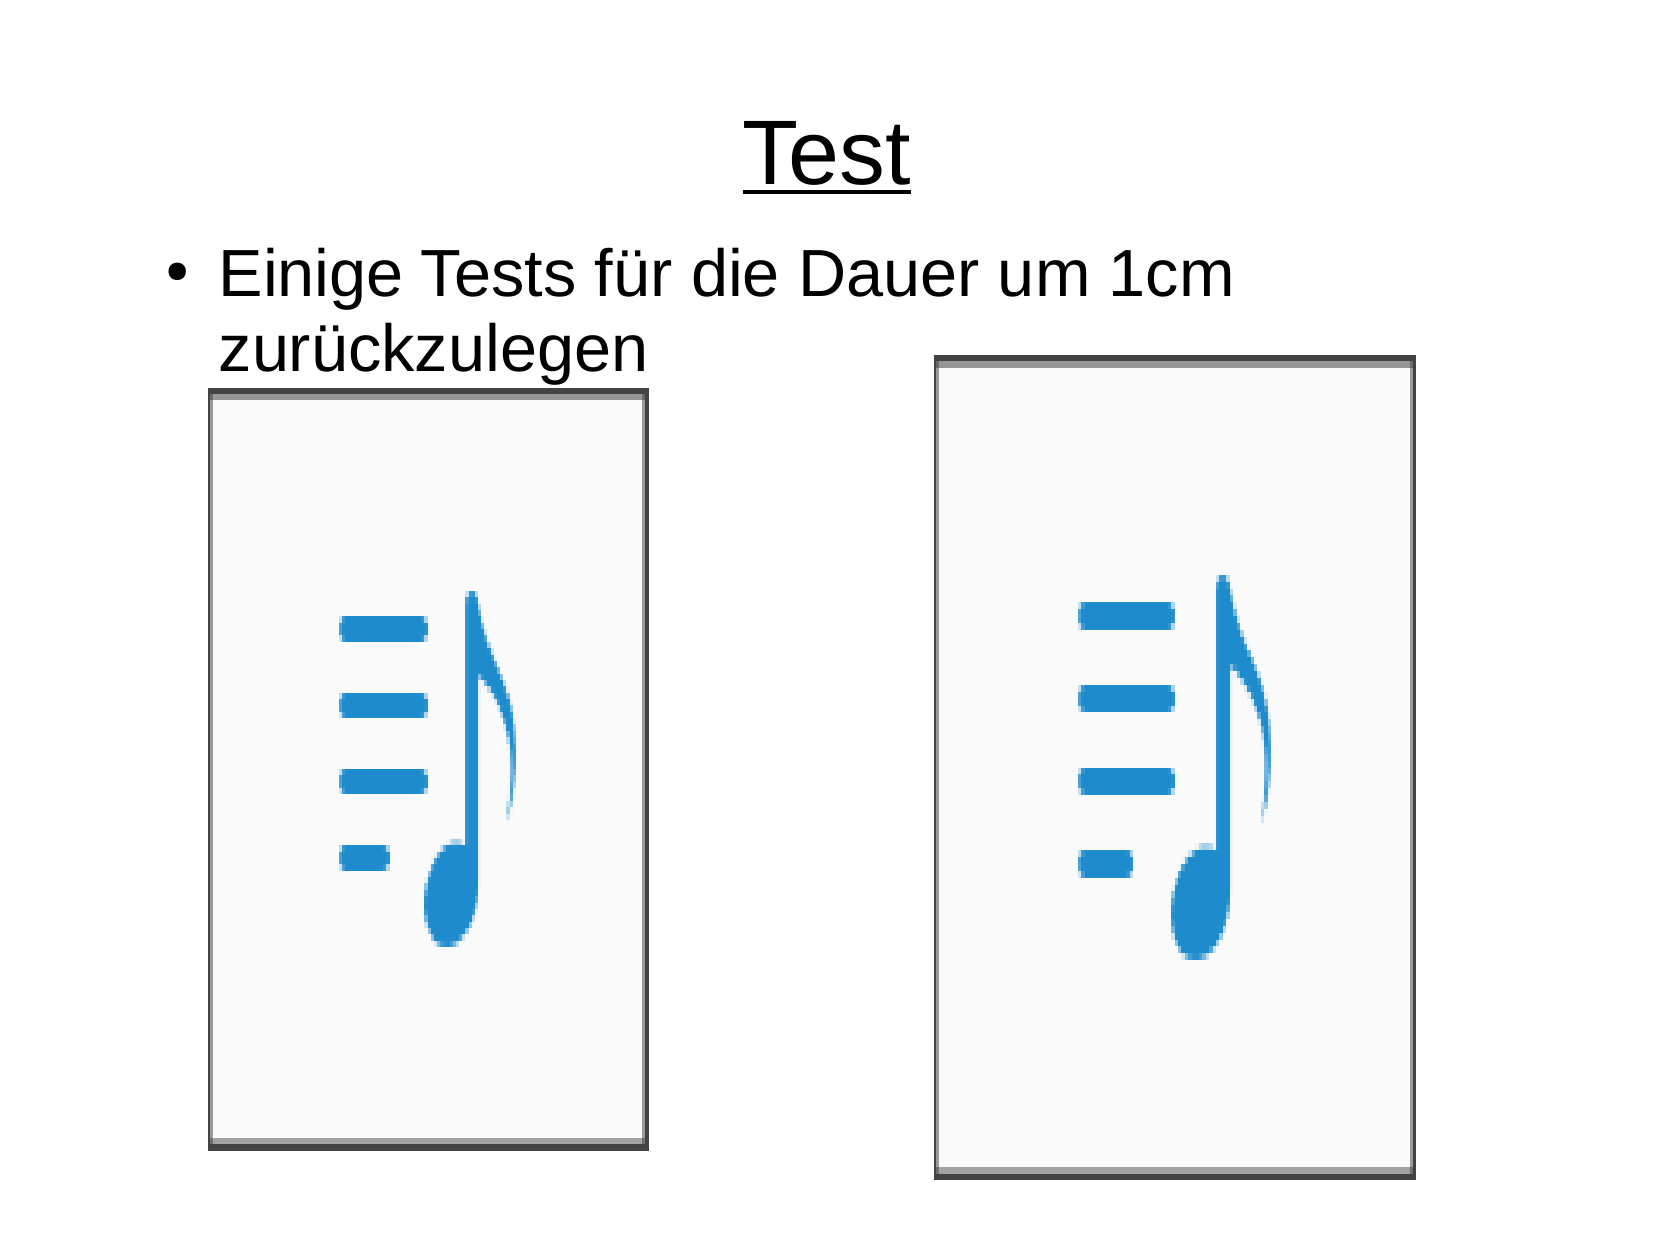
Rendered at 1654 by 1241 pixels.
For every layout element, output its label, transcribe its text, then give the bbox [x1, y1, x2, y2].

list Einige Tests für die Dauer um 1cm zurückzulegen [76, 236, 1565, 1055]
text_box [206, 387, 650, 1152]
text_box [933, 354, 1418, 1182]
title Test [82, 49, 1571, 257]
